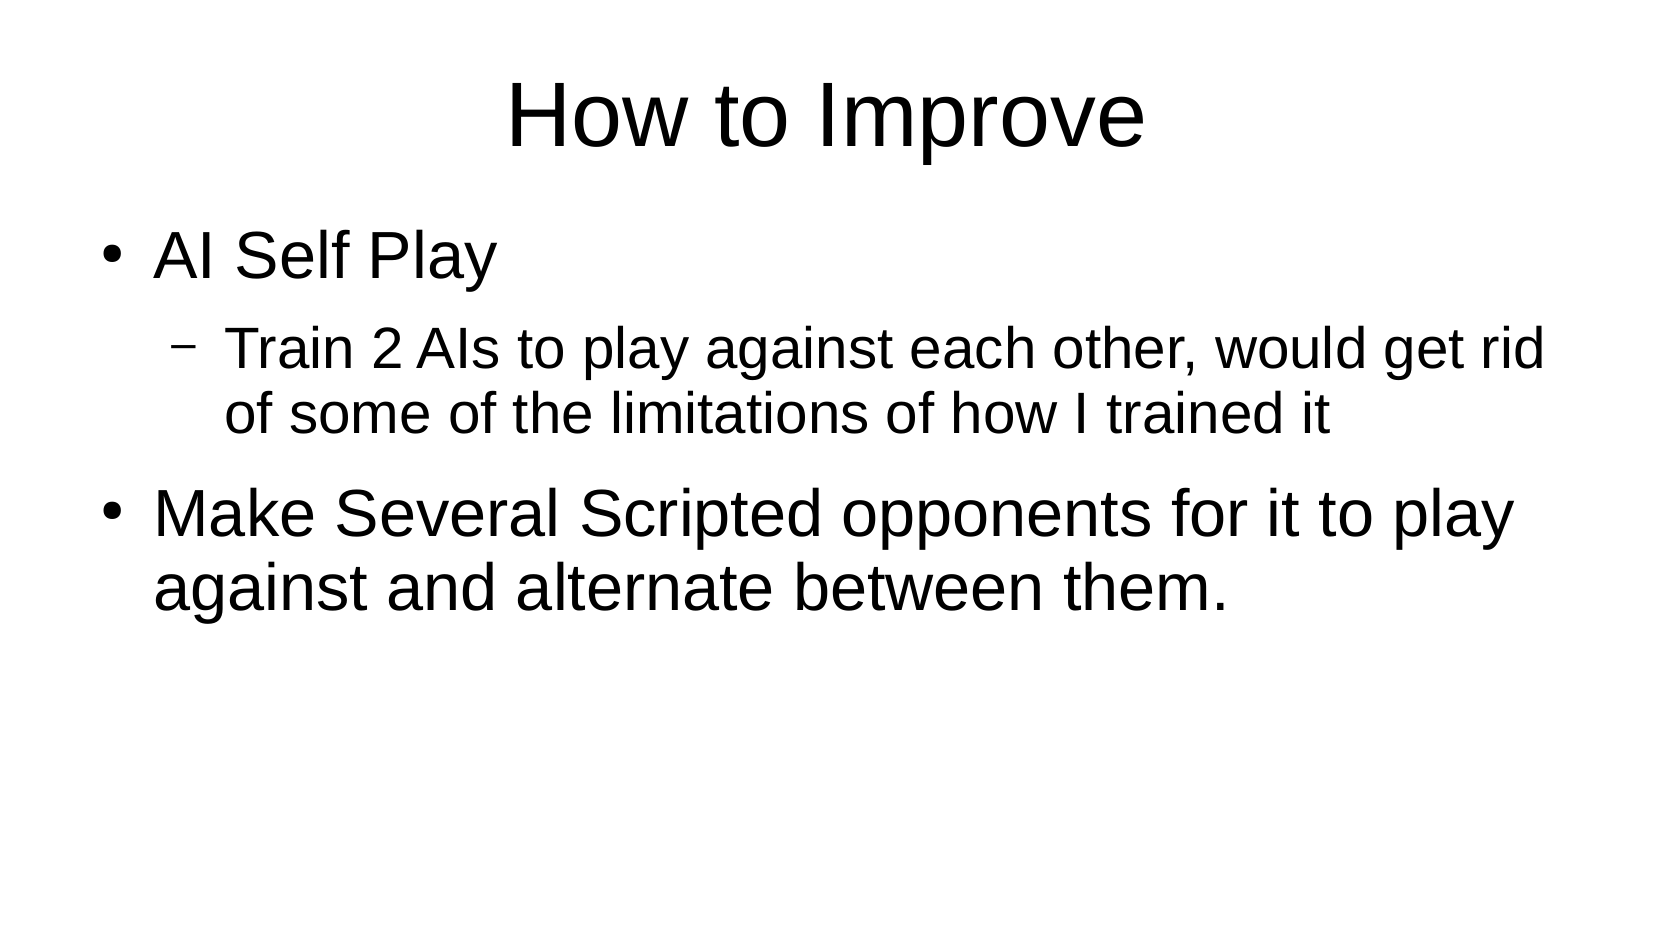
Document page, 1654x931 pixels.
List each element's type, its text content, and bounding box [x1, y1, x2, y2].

title How to Improve [82, 37, 1571, 193]
list AI Self Play Train 2 AIs to play against each other, would get rid of some of the limitations of how I trained it Make Several Scripted opponents for it to play against and alternate between them. [82, 217, 1571, 758]
